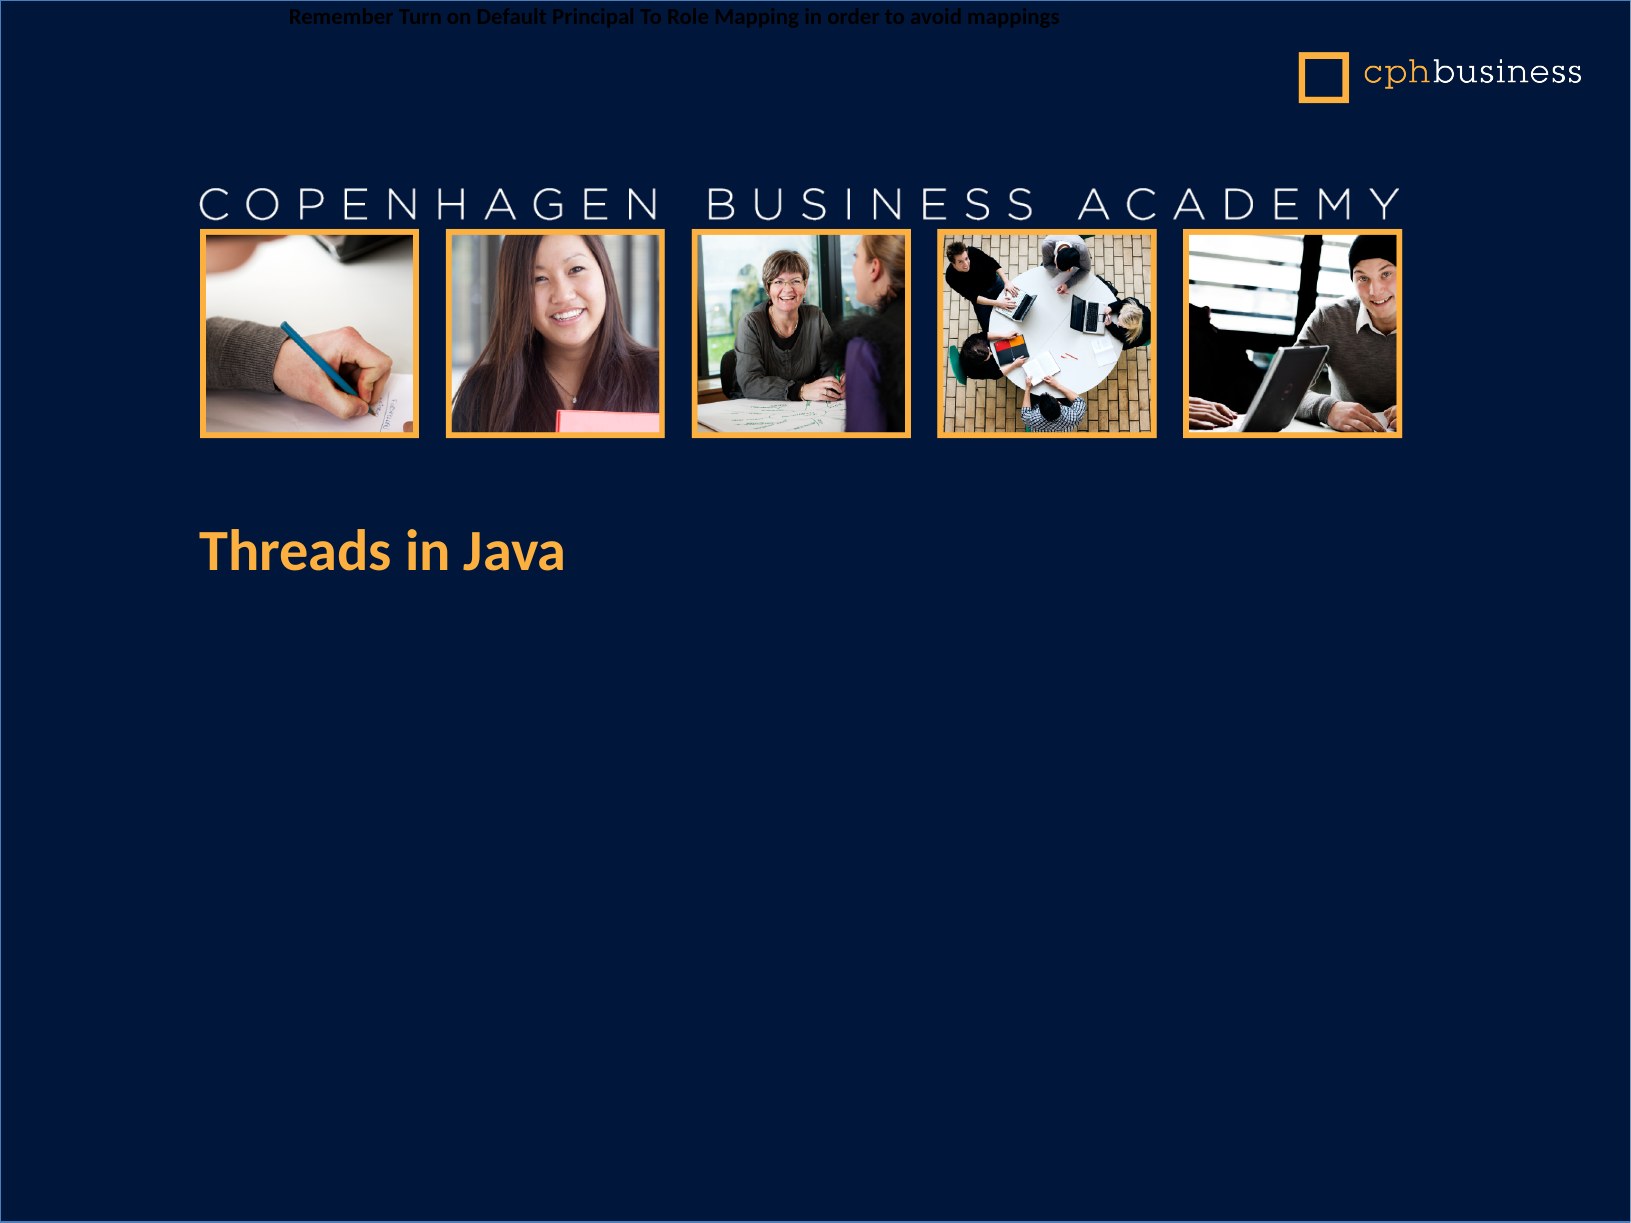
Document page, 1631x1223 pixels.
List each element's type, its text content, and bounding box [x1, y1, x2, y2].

picture [199, 188, 1563, 522]
text_box [0, 0, 1631, 1223]
text_box Threads in Java [183, 463, 1464, 630]
text_box Remember Turn on Default Principal To Role Mapping in order to avoid mappings [274, 0, 1357, 84]
picture [1247, 1, 1631, 154]
